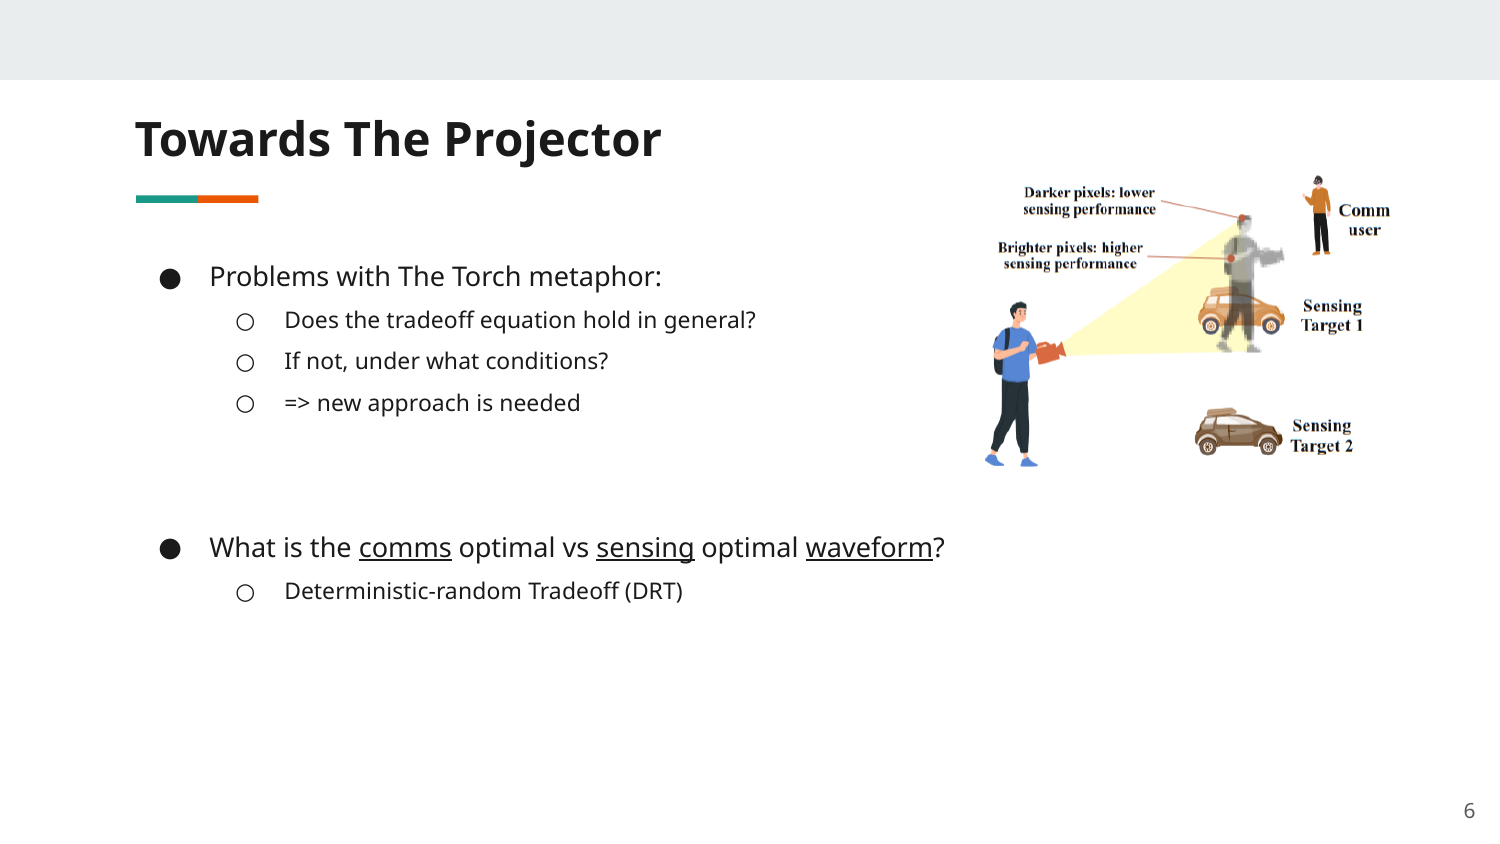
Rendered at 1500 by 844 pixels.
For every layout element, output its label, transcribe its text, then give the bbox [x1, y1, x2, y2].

list Problems with The Torch metaphor: Does the tradeoff equation hold in general? If not, under what conditions? => new approach is needed What is the comms optimal vs sensing optimal waveform? Deterministic-random Tradeoff (DRT) [119, 228, 1381, 780]
slide_number <number> [1400, 779, 1491, 844]
picture [882, 117, 1473, 488]
title Towards The Projector [119, 93, 1381, 182]
